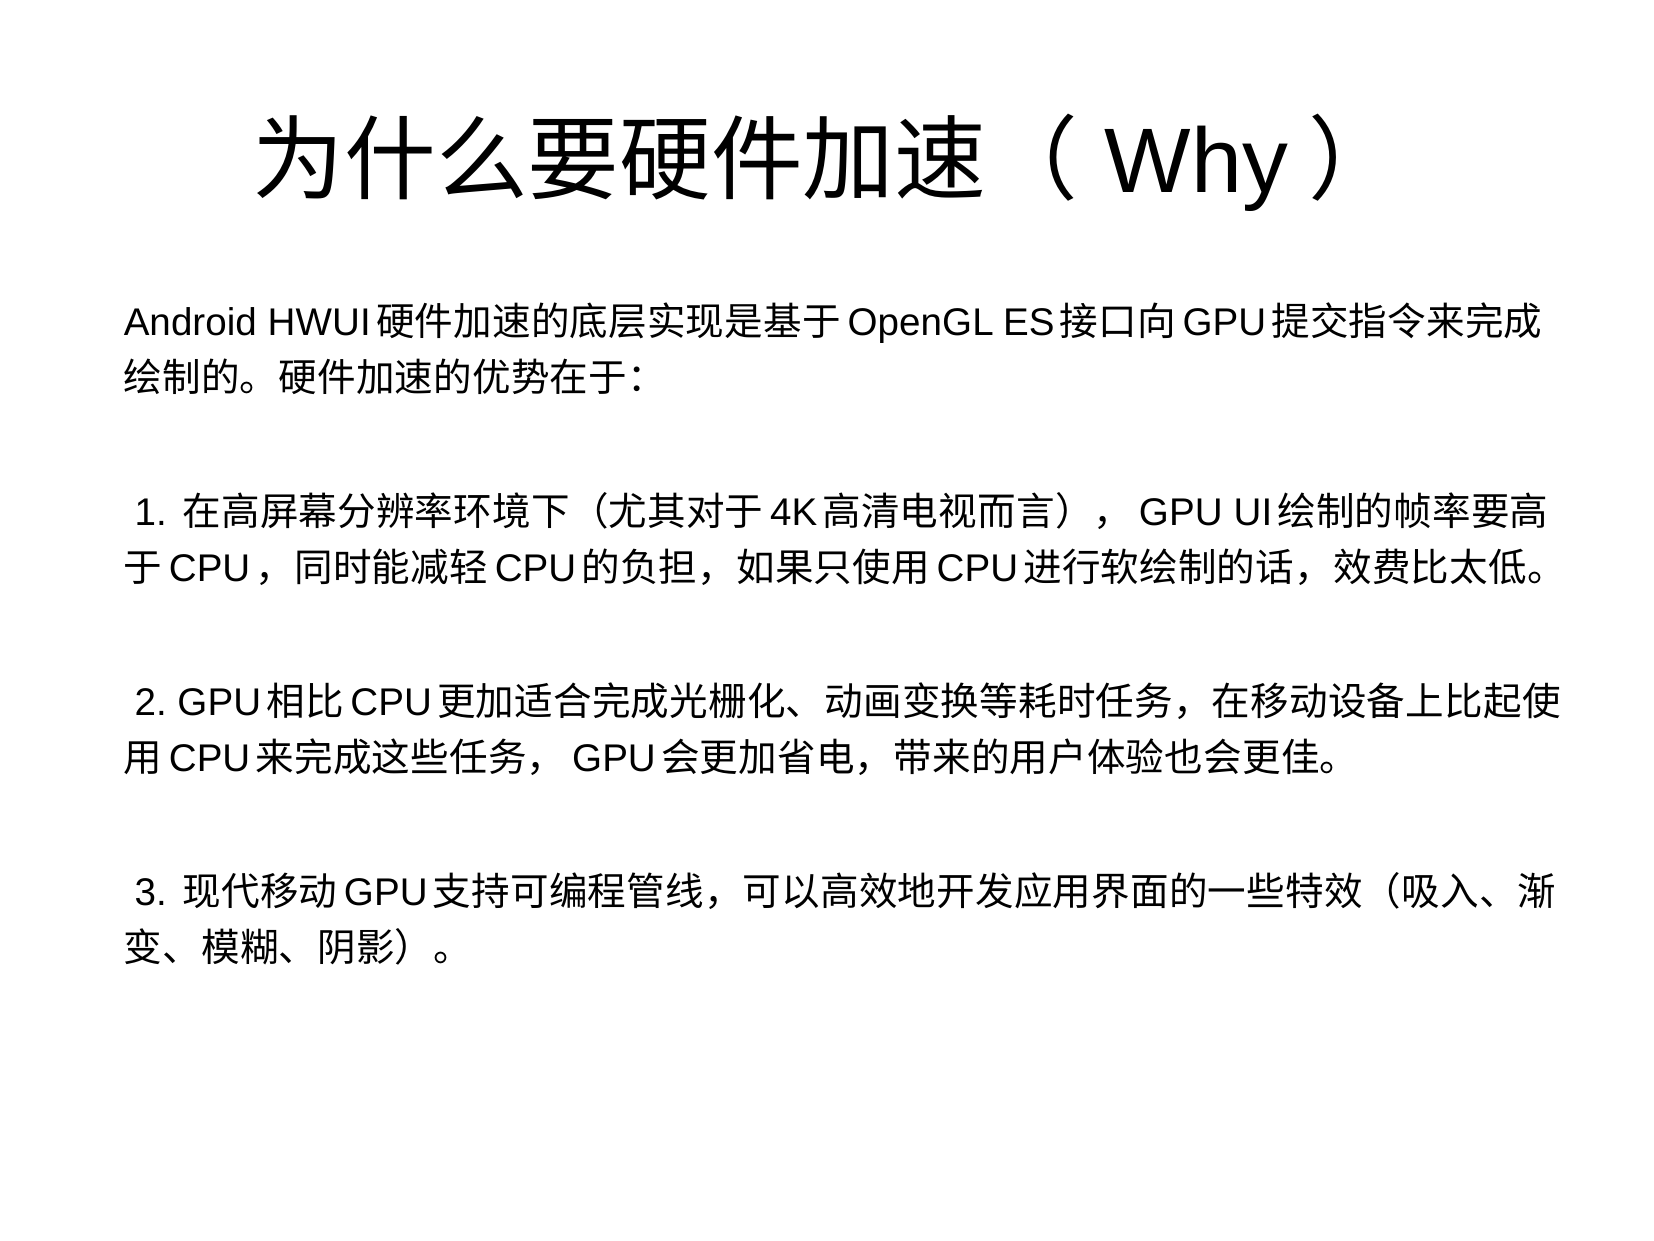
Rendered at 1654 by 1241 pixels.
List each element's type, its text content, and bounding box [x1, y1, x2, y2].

list Android HWUI硬件加速的底层实现是基于OpenGL ES接口向GPU提交指令来完成绘制的。硬件加速的优势在于： 1. 在高屏幕分辨率环境下（尤其对于4K高清电视而言），GPU UI绘制的帧率要高于CPU，同时能减轻CPU的负担，如果只使用CPU进行软绘制的话，效费比太低。 2. GPU相比CPU更加适合完成光栅化、动画变换等耗时任务，在移动设备上比起使用CPU来完成这些任务，GPU会更加省电，带来的用户体验也会更佳。 3. 现代移动GPU支持可编程管线，可以高效地开发应用界面的一些特效（吸入、渐变、模糊、阴影）。 [82, 290, 1571, 1010]
title 为什么要硬件加速（Why） [82, 49, 1571, 257]
